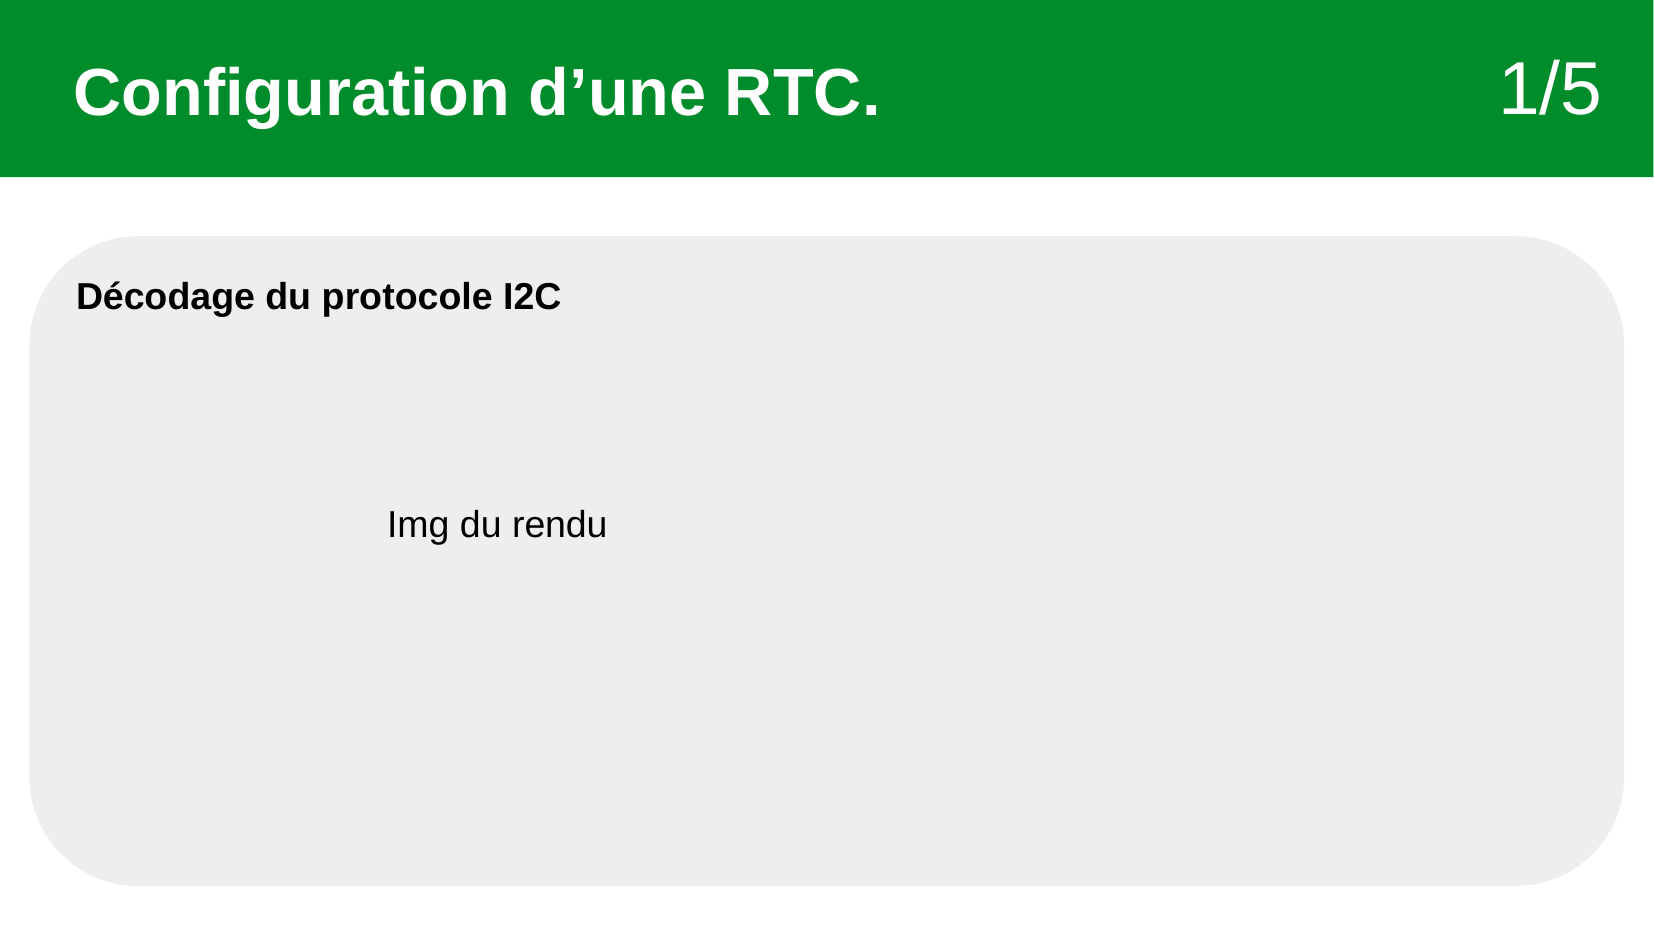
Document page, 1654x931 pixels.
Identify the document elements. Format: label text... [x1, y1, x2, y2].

text_box Img du rendu [372, 496, 767, 661]
text_box [0, 0, 1476, 178]
text_box 1/5 [1476, 0, 1625, 178]
text_box [1625, 0, 1654, 178]
text_box Configuration d’une RTC. [59, 47, 945, 138]
text_box Décodage du protocole I2C [29, 236, 1625, 886]
